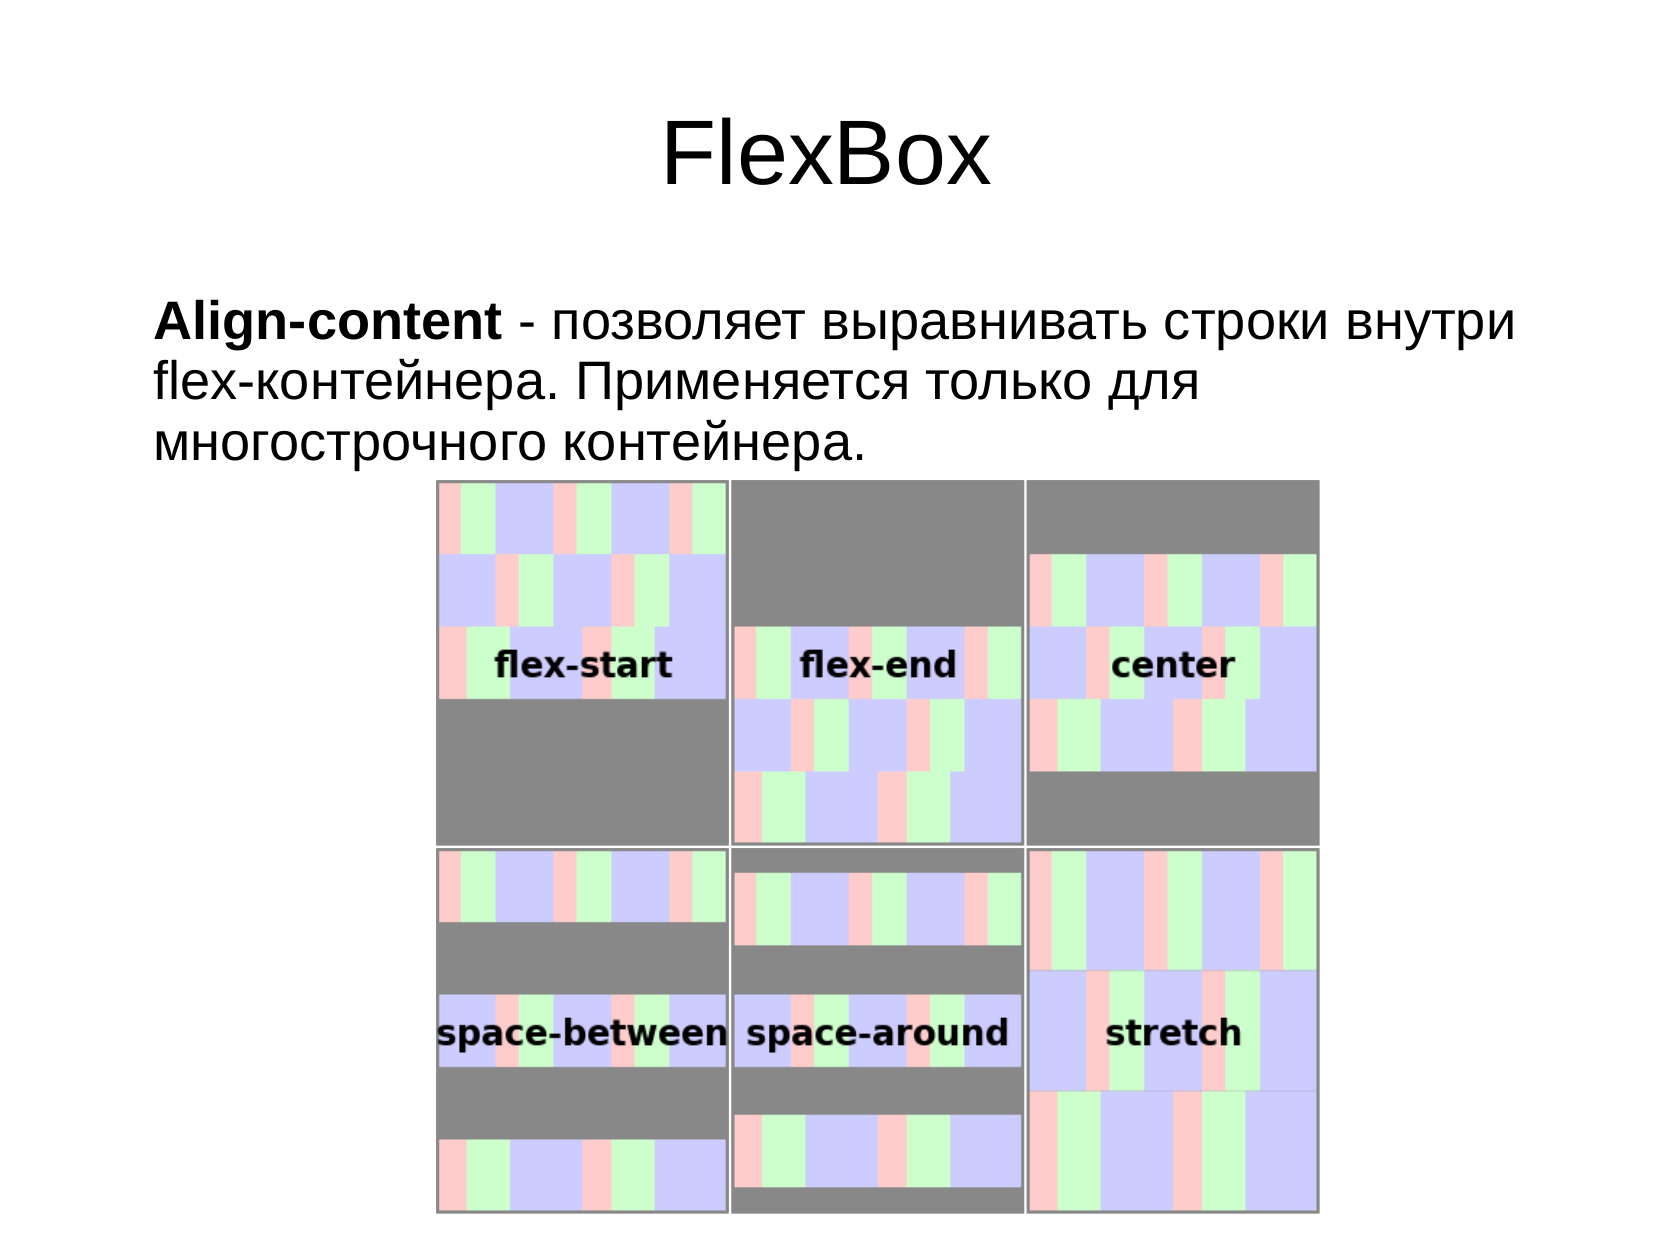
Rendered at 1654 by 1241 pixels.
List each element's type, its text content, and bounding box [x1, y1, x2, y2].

title FlexBox [82, 49, 1571, 257]
list Align-content - позволяет выравнивать строки внутри flex-контейнера. Применяется только для многострочного контейнера. [82, 290, 1571, 1010]
picture [435, 479, 1321, 1215]
